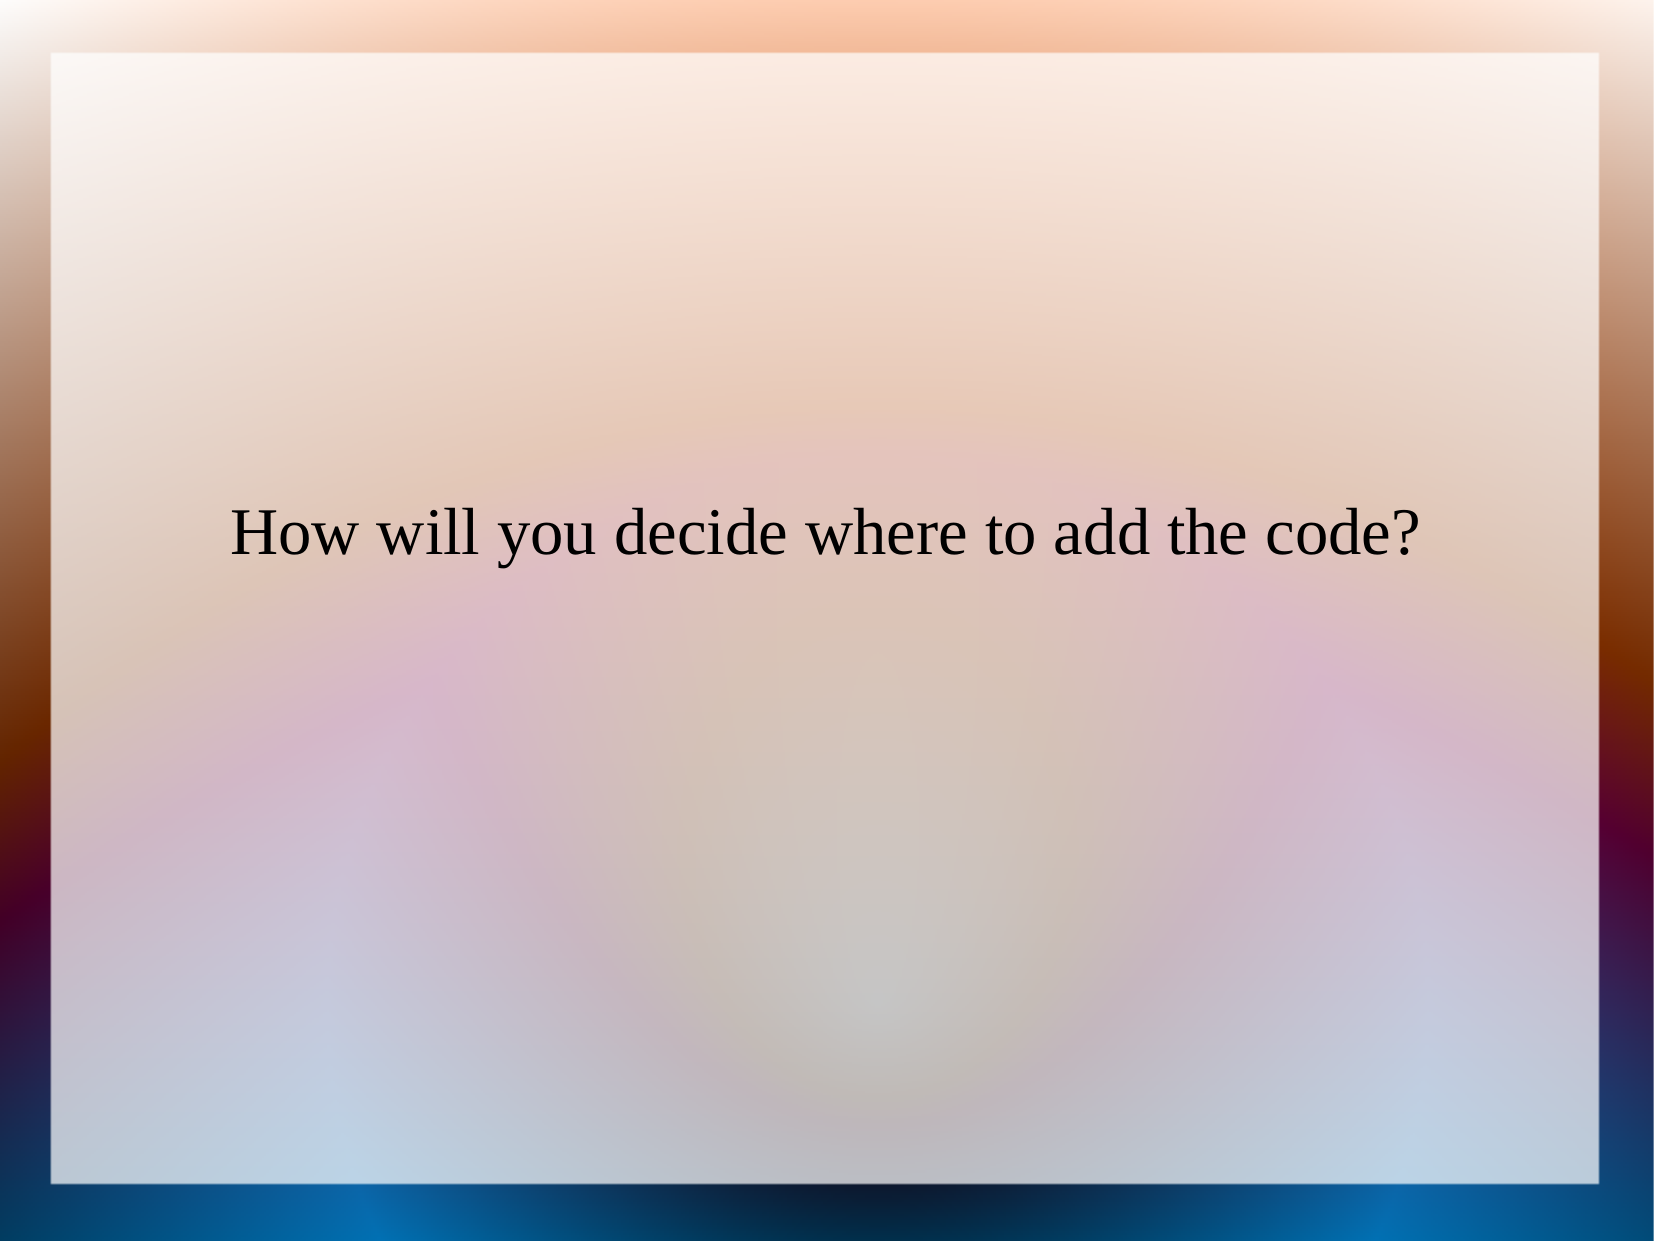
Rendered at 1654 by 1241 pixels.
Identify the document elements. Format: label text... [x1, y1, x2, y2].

picture [0, 0, 1654, 1241]
subtitle How will you decide where to add the code? [82, 55, 1571, 1010]
